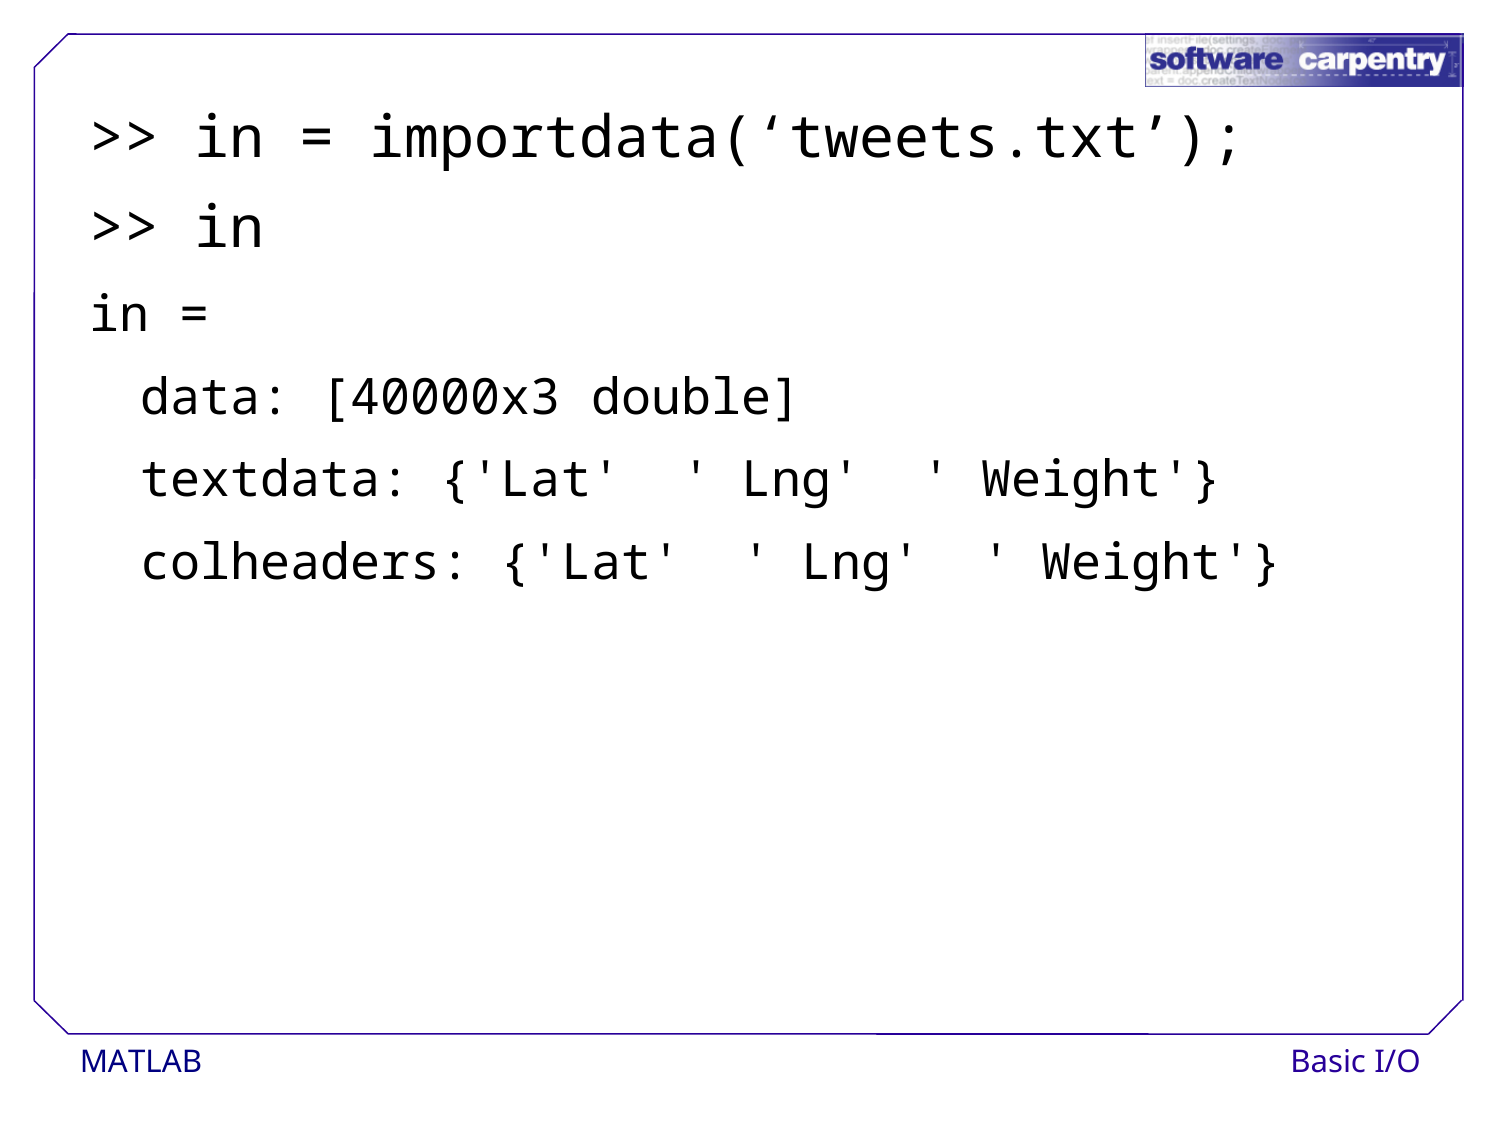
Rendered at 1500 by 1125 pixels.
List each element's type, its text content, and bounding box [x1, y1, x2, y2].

list >> in = importdata(‘tweets.txt’); >> in in = data: [40000x3 double] textdata: {'Lat' ' Lng' ' Weight'} colheaders: {'Lat' ' Lng' ' Weight'} [75, 99, 1363, 1013]
picture [1145, 33, 1464, 87]
